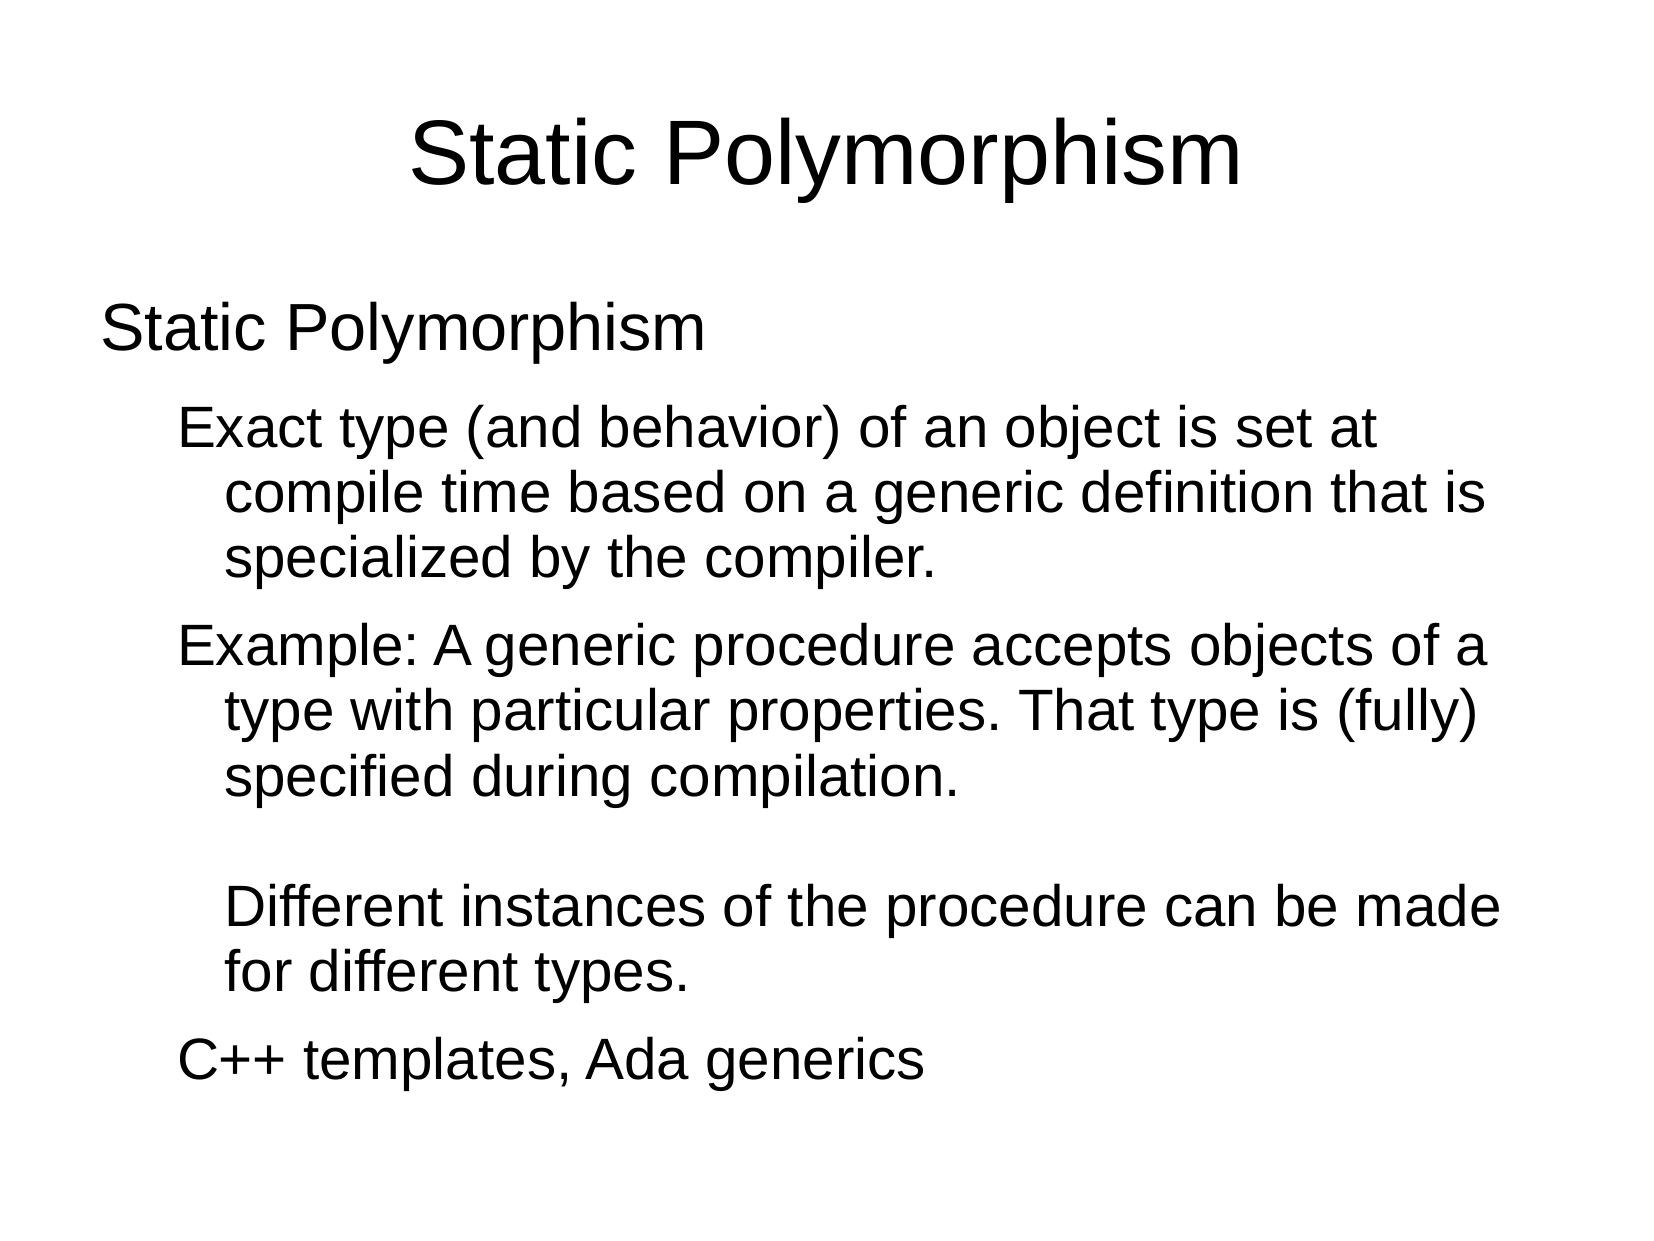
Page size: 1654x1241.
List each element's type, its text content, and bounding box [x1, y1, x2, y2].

title Static Polymorphism [82, 56, 1571, 250]
list Static Polymorphism Exact type (and behavior) of an object is set at compile time based on a generic definition that is specialized by the compiler. Example: A generic procedure accepts objects of a type with particular properties. That type is (fully) specified during compilation. Different instances of the procedure can be made for different types. C++ templates, Ada generics [82, 290, 1571, 1094]
